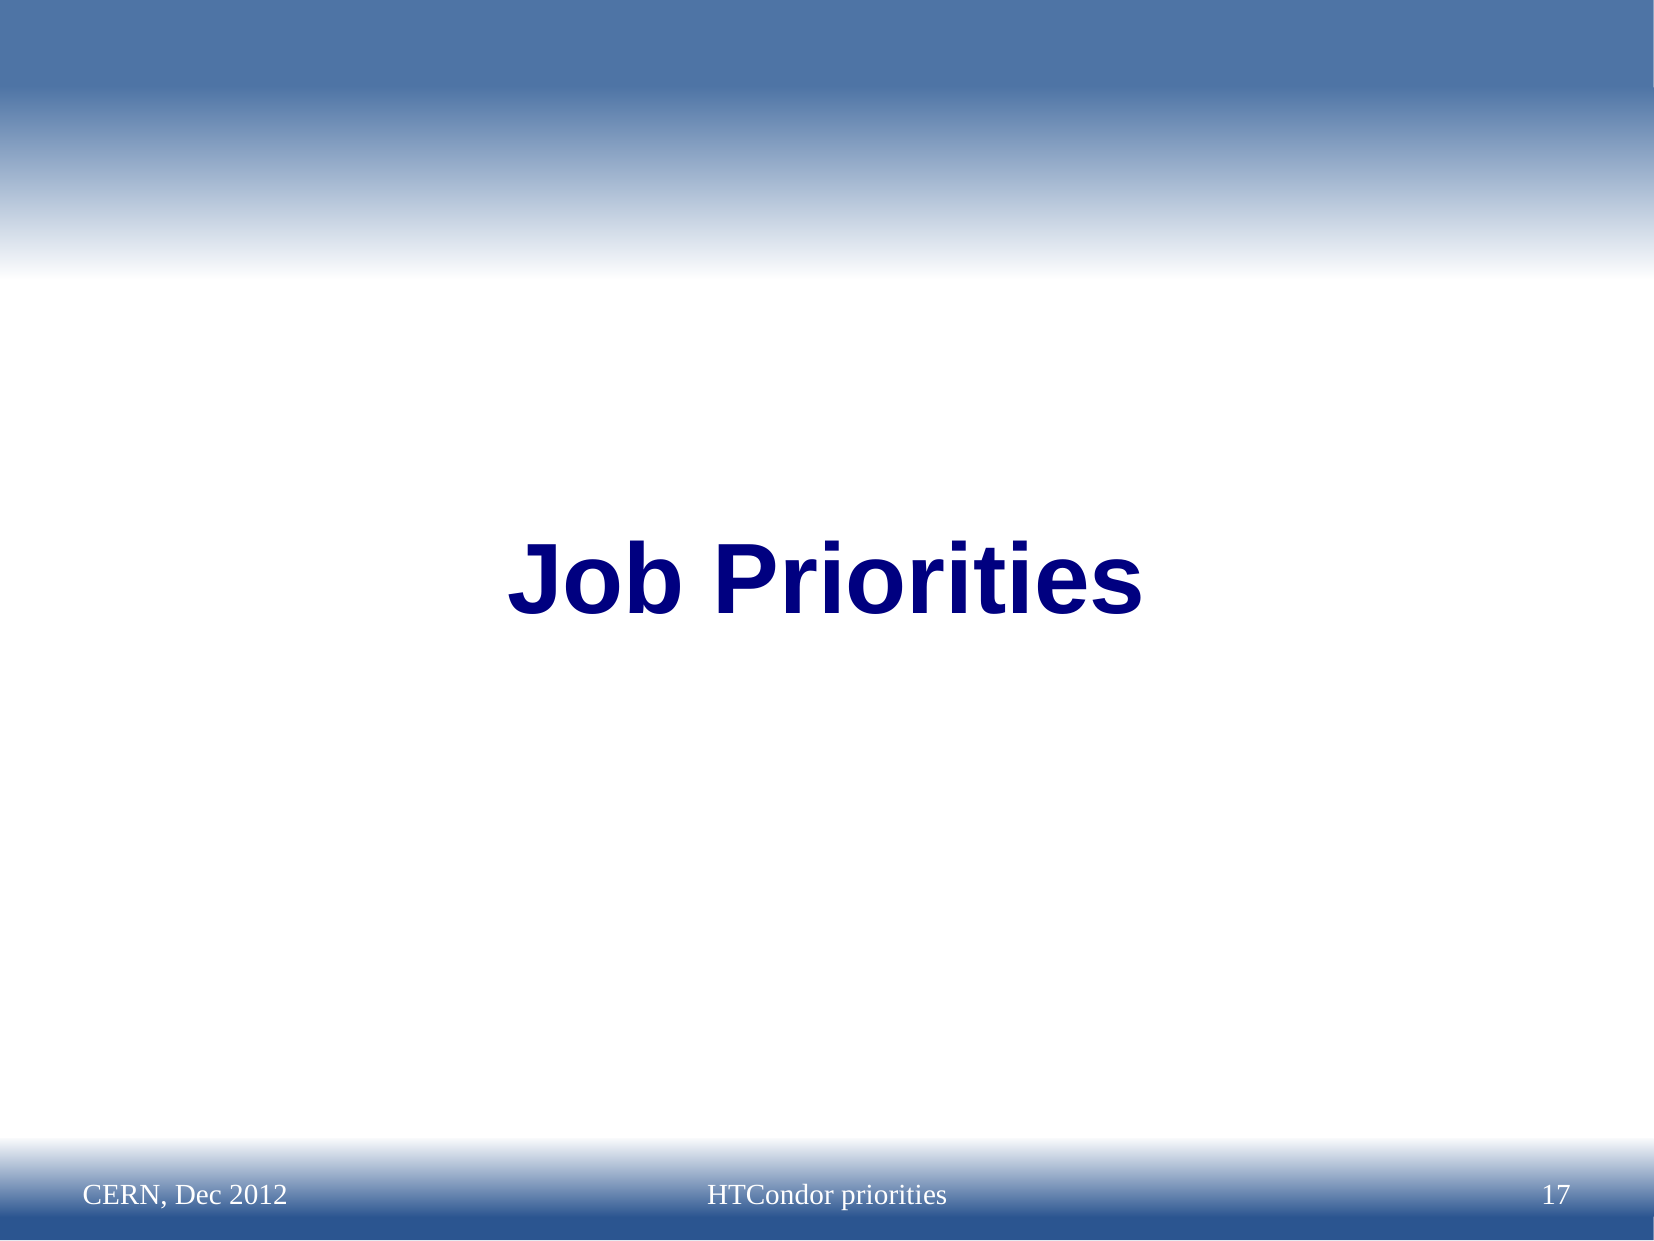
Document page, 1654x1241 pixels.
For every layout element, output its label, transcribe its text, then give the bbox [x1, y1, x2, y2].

subtitle Job Priorities [82, 49, 1571, 1109]
